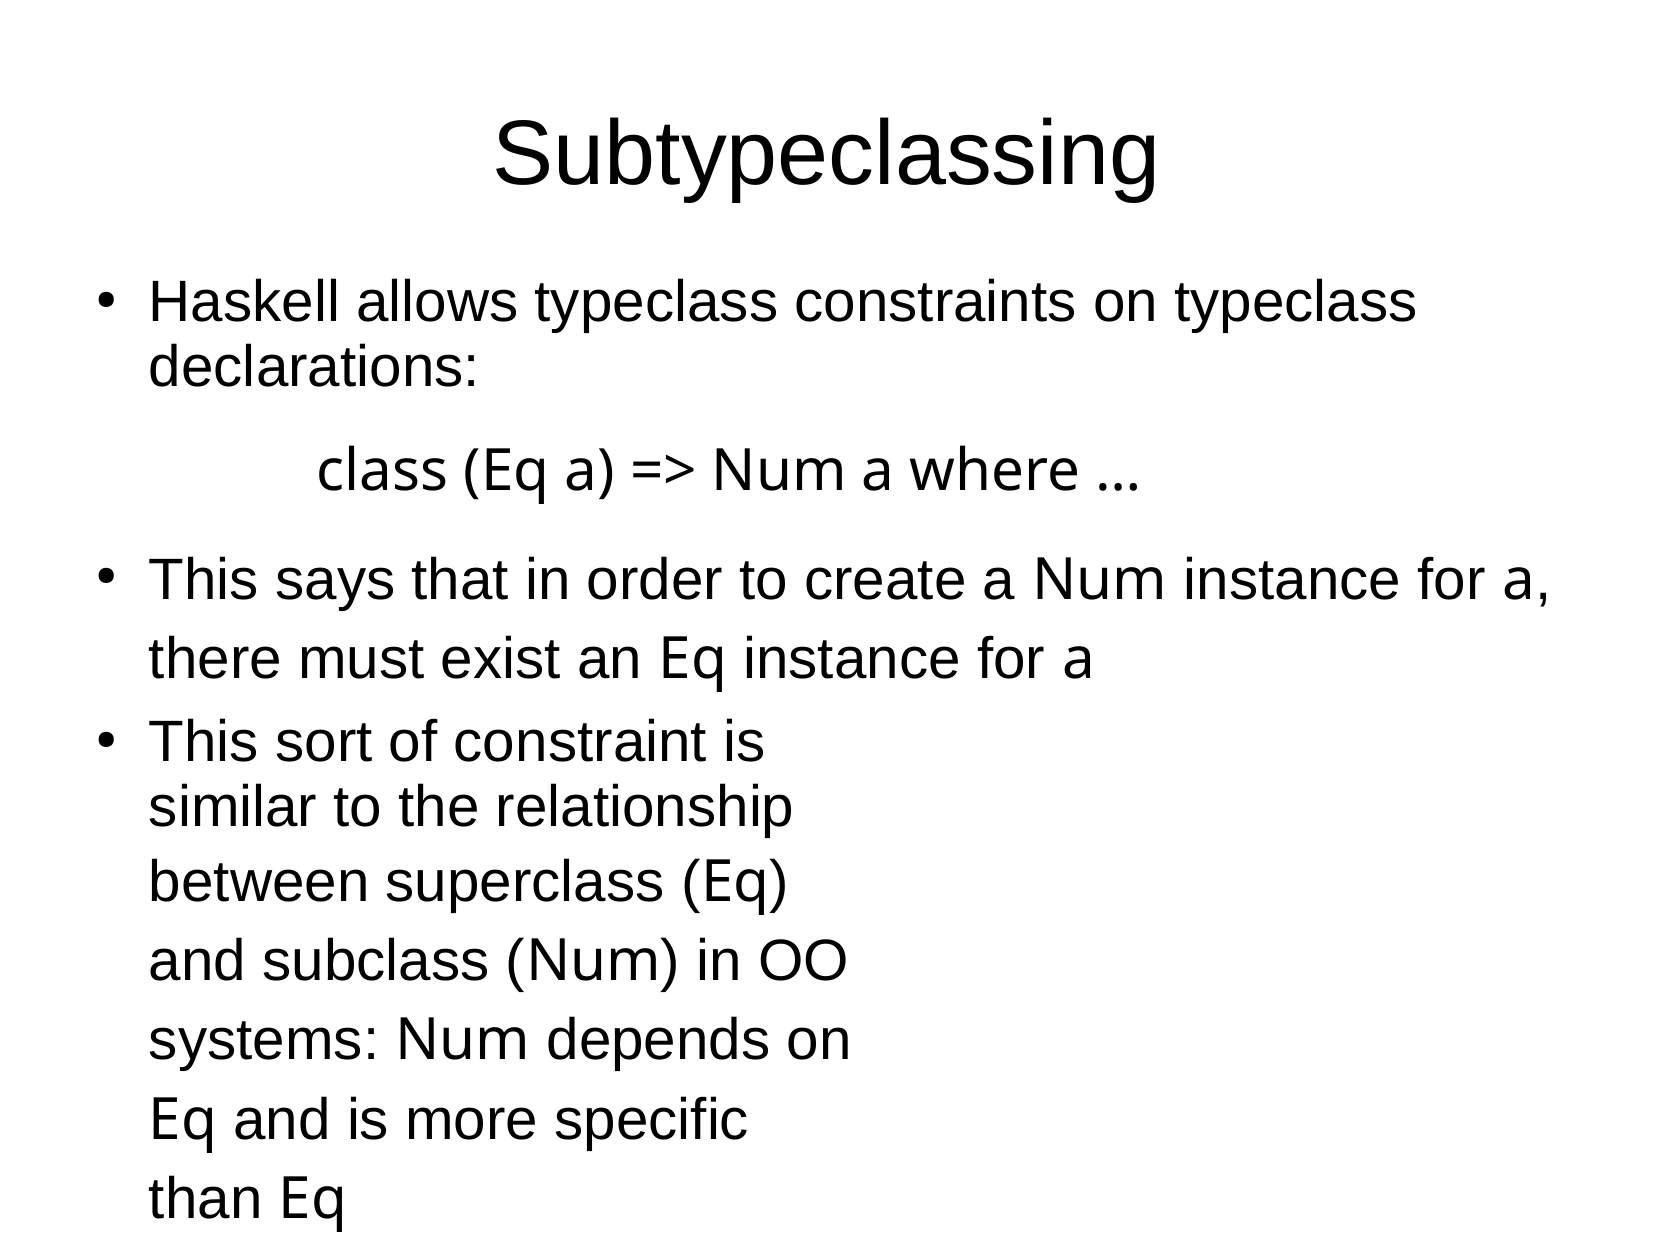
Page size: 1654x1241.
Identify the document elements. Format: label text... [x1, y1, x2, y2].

title Subtypeclassing [82, 49, 1571, 257]
list Haskell allows typeclass constraints on typeclass declarations: class (Eq a) => Num a where … This says that in order to create a Num instance for a, there must exist an Eq instance for a [78, 269, 1567, 684]
text_box This sort of constraint is similar to the relationship between superclass (Eq) and subclass (Num) in OO systems: Num depends on Eq and is more specific than Eq [78, 709, 866, 1194]
